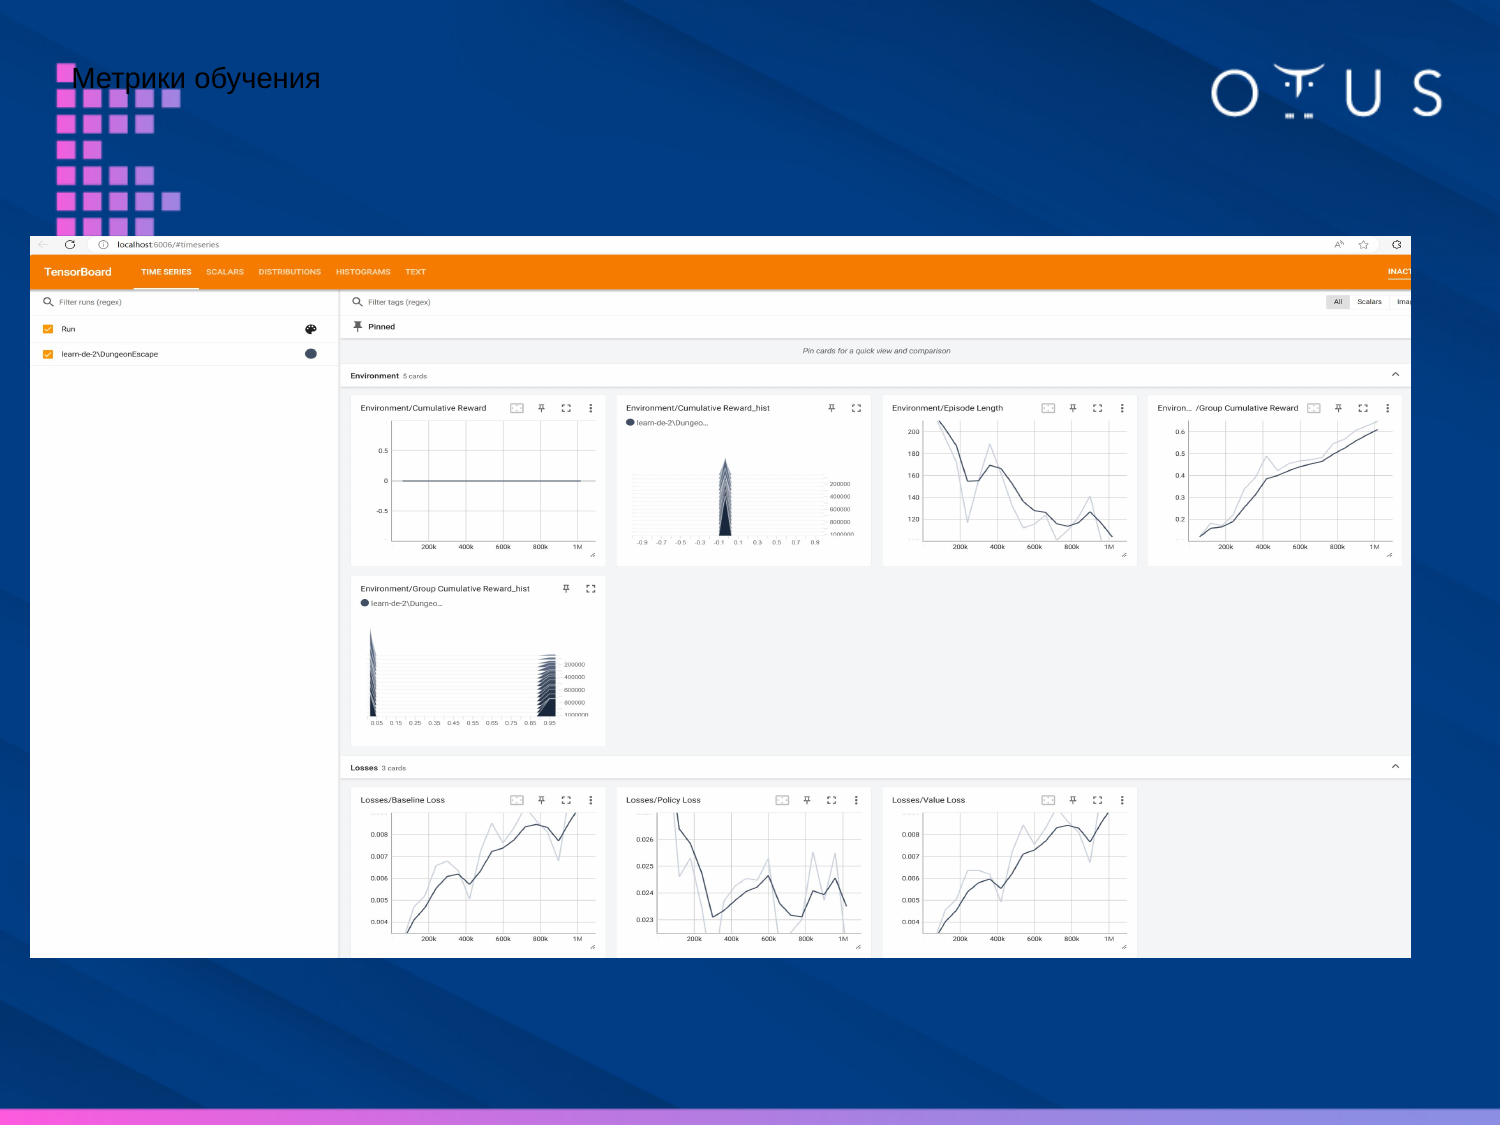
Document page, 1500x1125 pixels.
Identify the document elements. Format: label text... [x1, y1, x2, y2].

picture [0, 0, 1500, 1125]
text_box Метрики обучения [71, 61, 461, 95]
